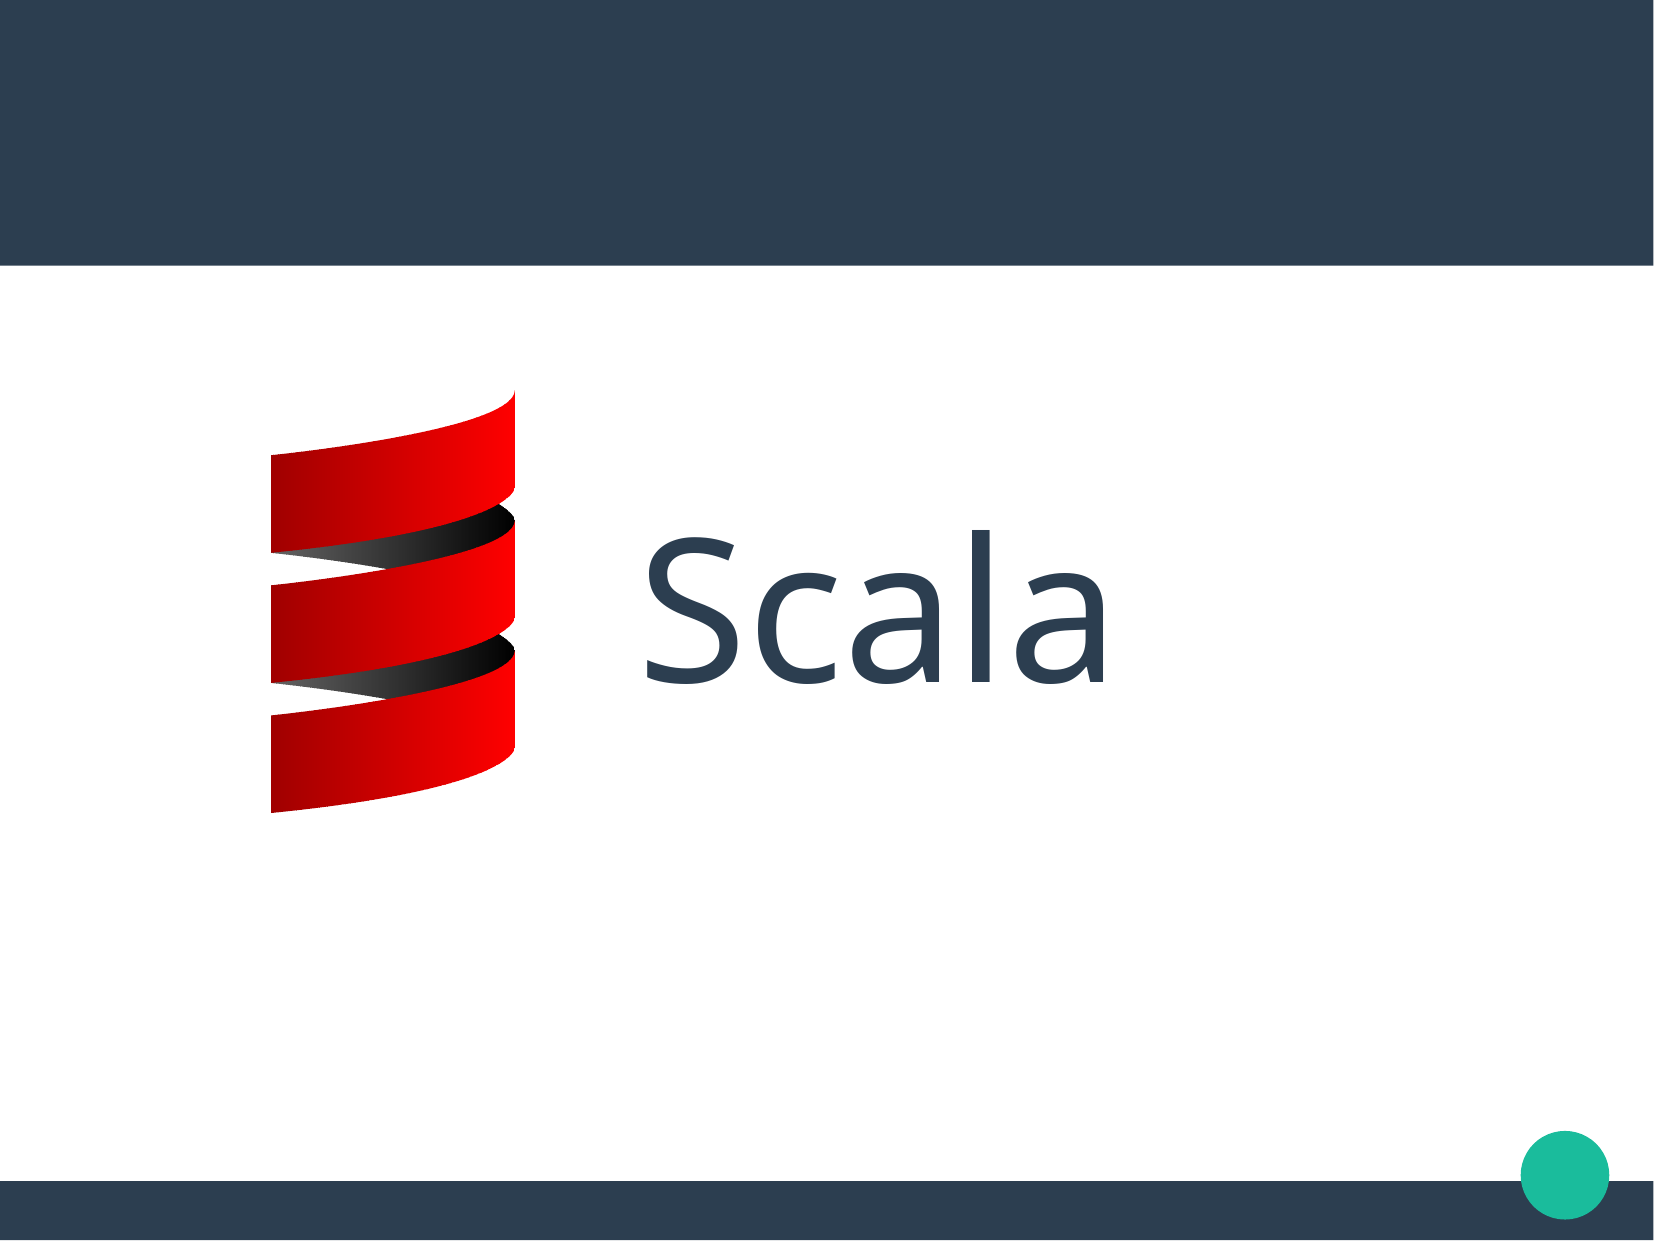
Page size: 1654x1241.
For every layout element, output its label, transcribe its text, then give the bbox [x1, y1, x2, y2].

subtitle Scala [59, 324, 1595, 886]
picture [246, 389, 532, 838]
